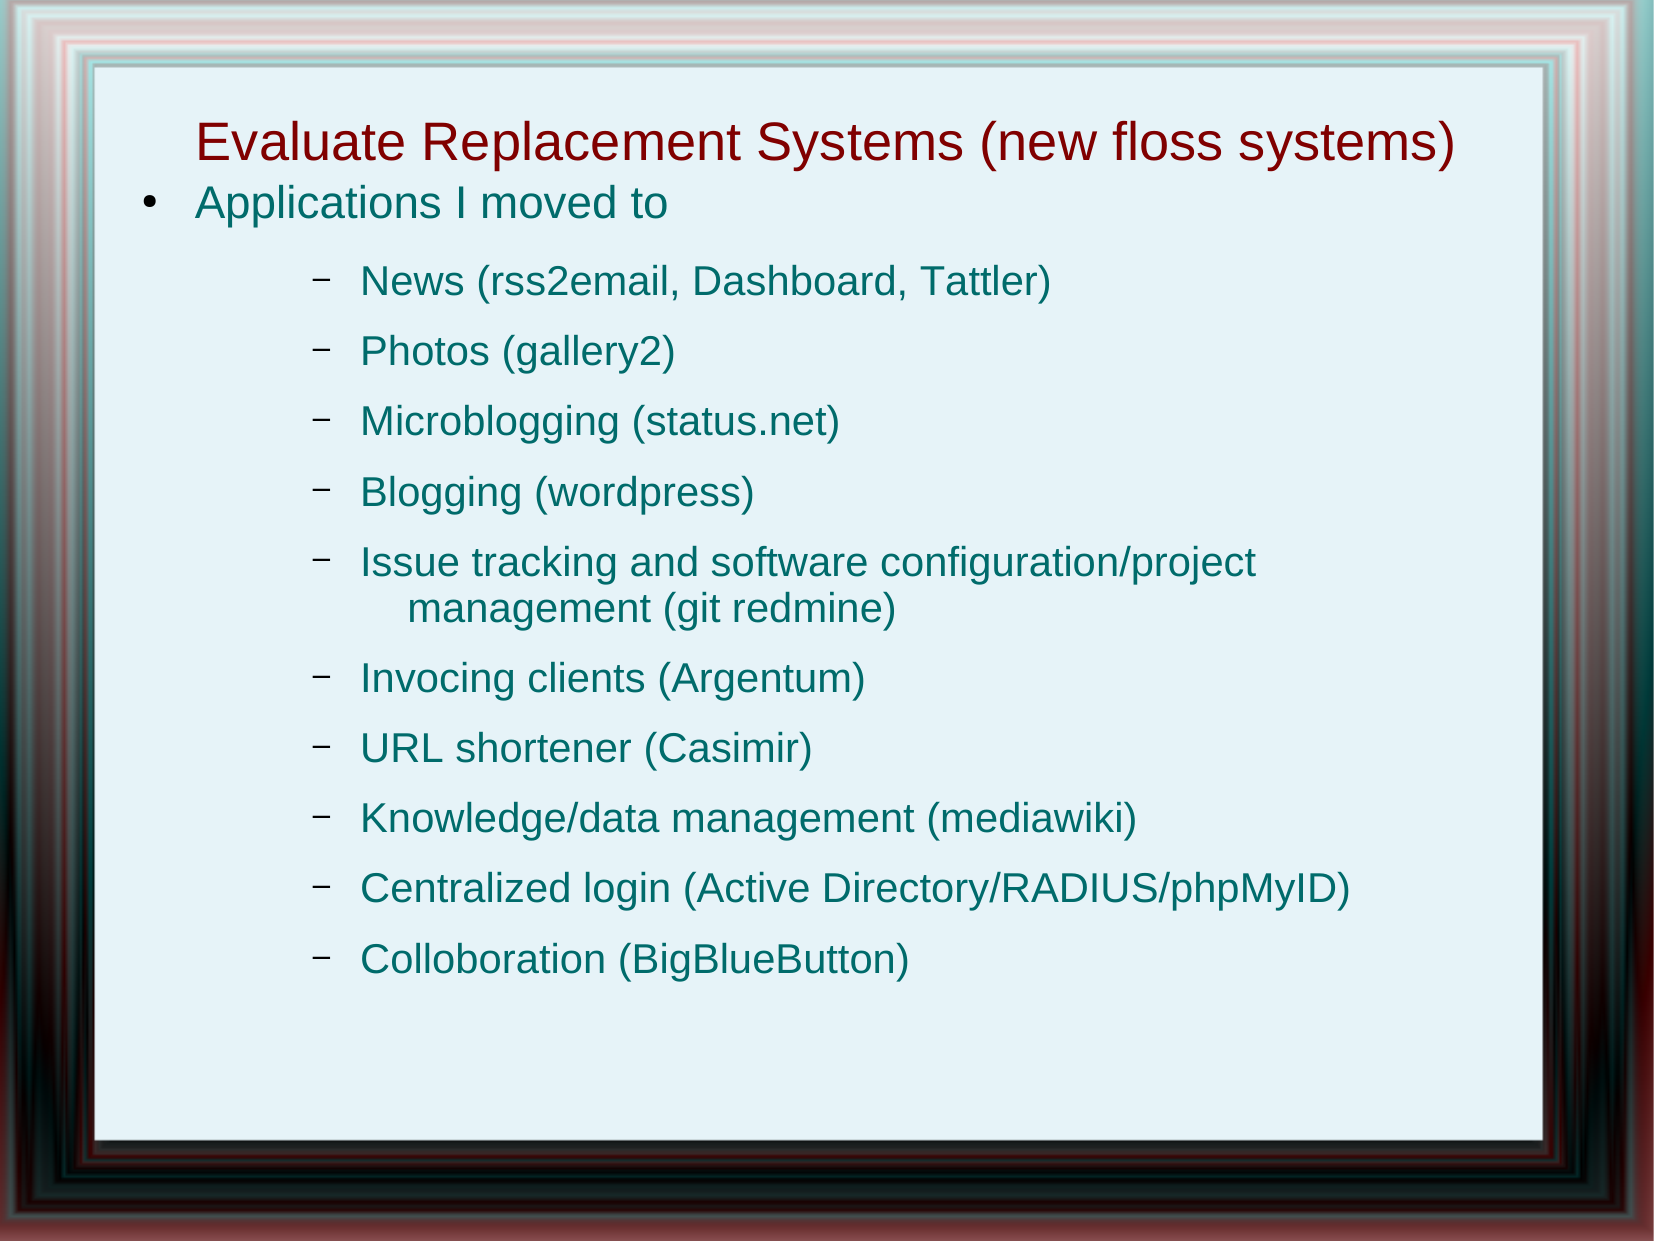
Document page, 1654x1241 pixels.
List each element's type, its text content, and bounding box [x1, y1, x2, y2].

list Applications I moved to News (rss2email, Dashboard, Tattler) Photos (gallery2) Microblogging (status.net) Blogging (wordpress) Issue tracking and software configuration/project management (git redmine) Invocing clients (Argentum) URL shortener (Casimir) Knowledge/data management (mediawiki) Centralized login (Active Directory/RADIUS/phpMyID) Colloboration (BigBlueButton) [124, 177, 1512, 982]
picture [0, 0, 1654, 1241]
title Evaluate Replacement Systems (new floss systems) [118, 95, 1536, 188]
